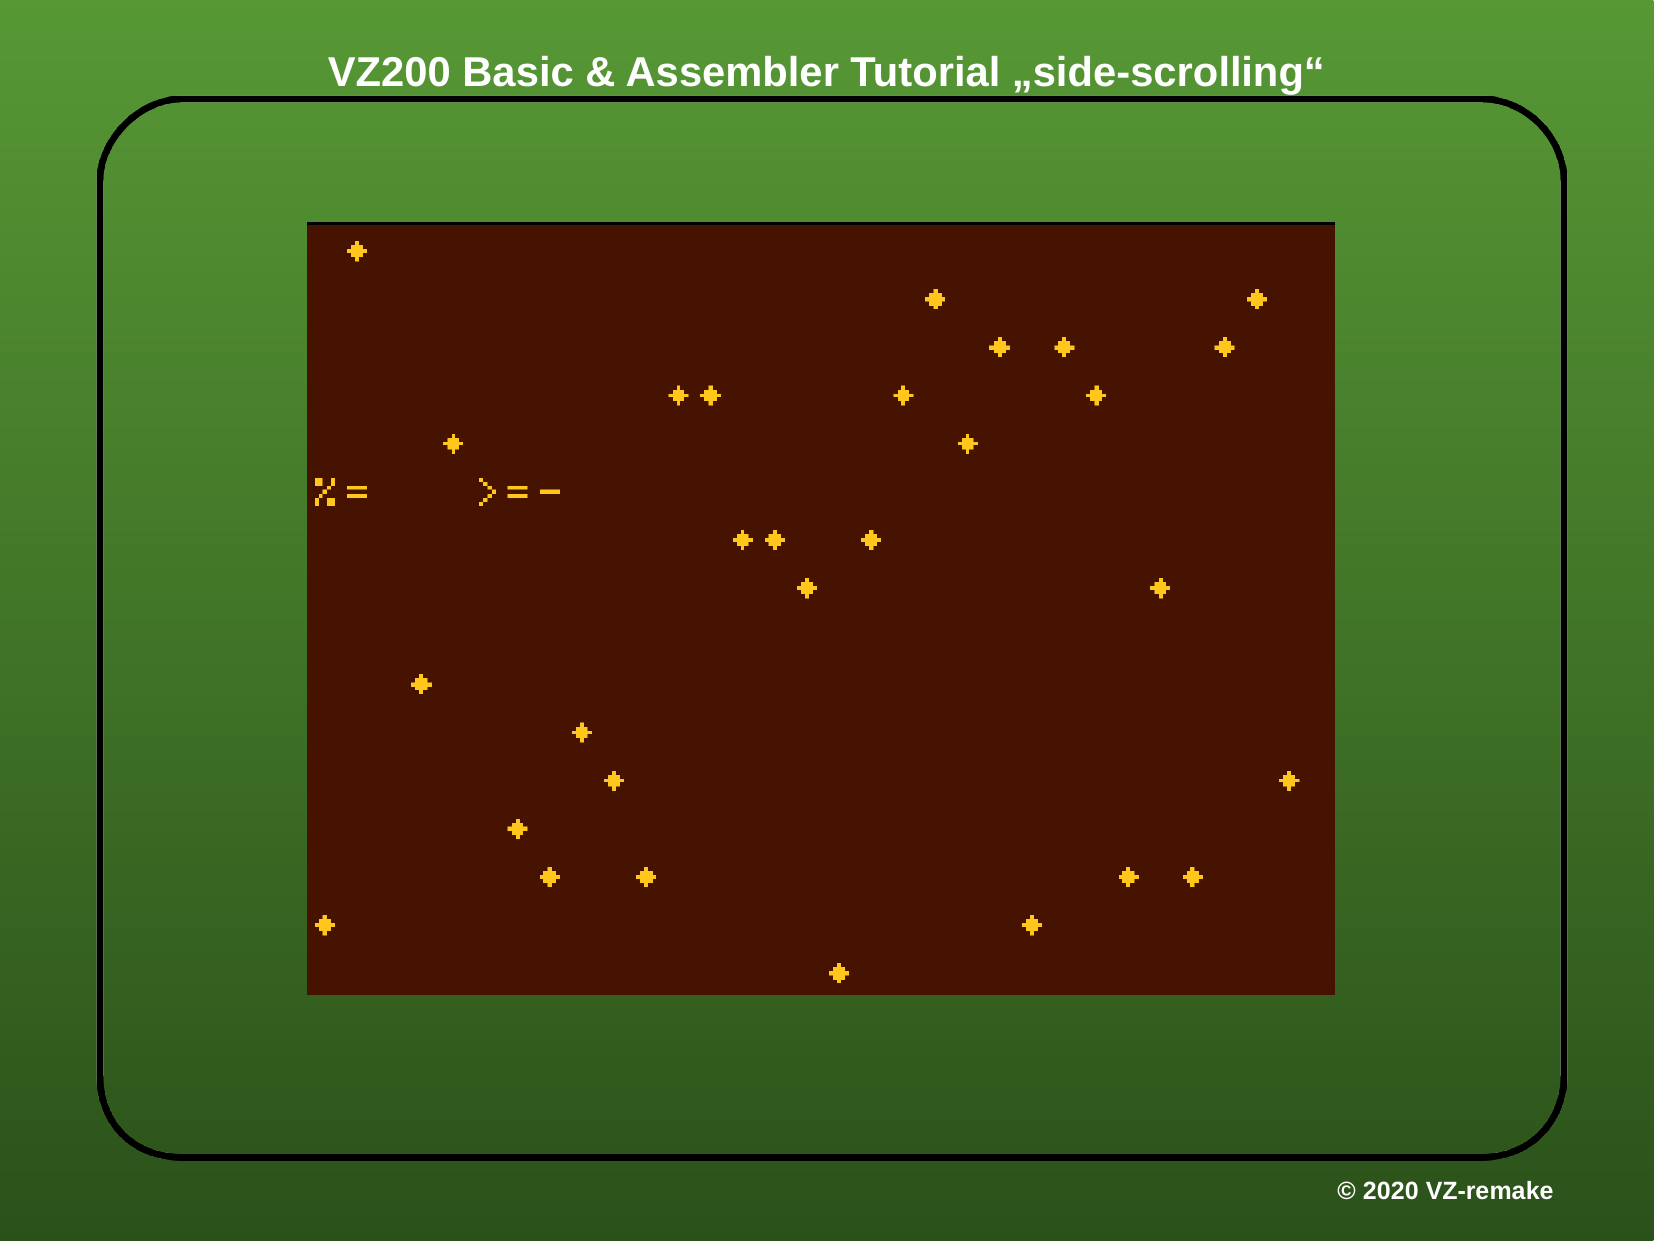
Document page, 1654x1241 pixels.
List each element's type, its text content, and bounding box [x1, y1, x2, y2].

title VZ200 Basic & Assembler Tutorial „side-scrolling“ [82, 48, 1571, 96]
picture [1339, 1183, 1354, 1198]
picture [1502, 1188, 1506, 1199]
picture [59, 58, 1607, 1199]
picture [1380, 1184, 1385, 1196]
picture [1408, 1184, 1413, 1196]
